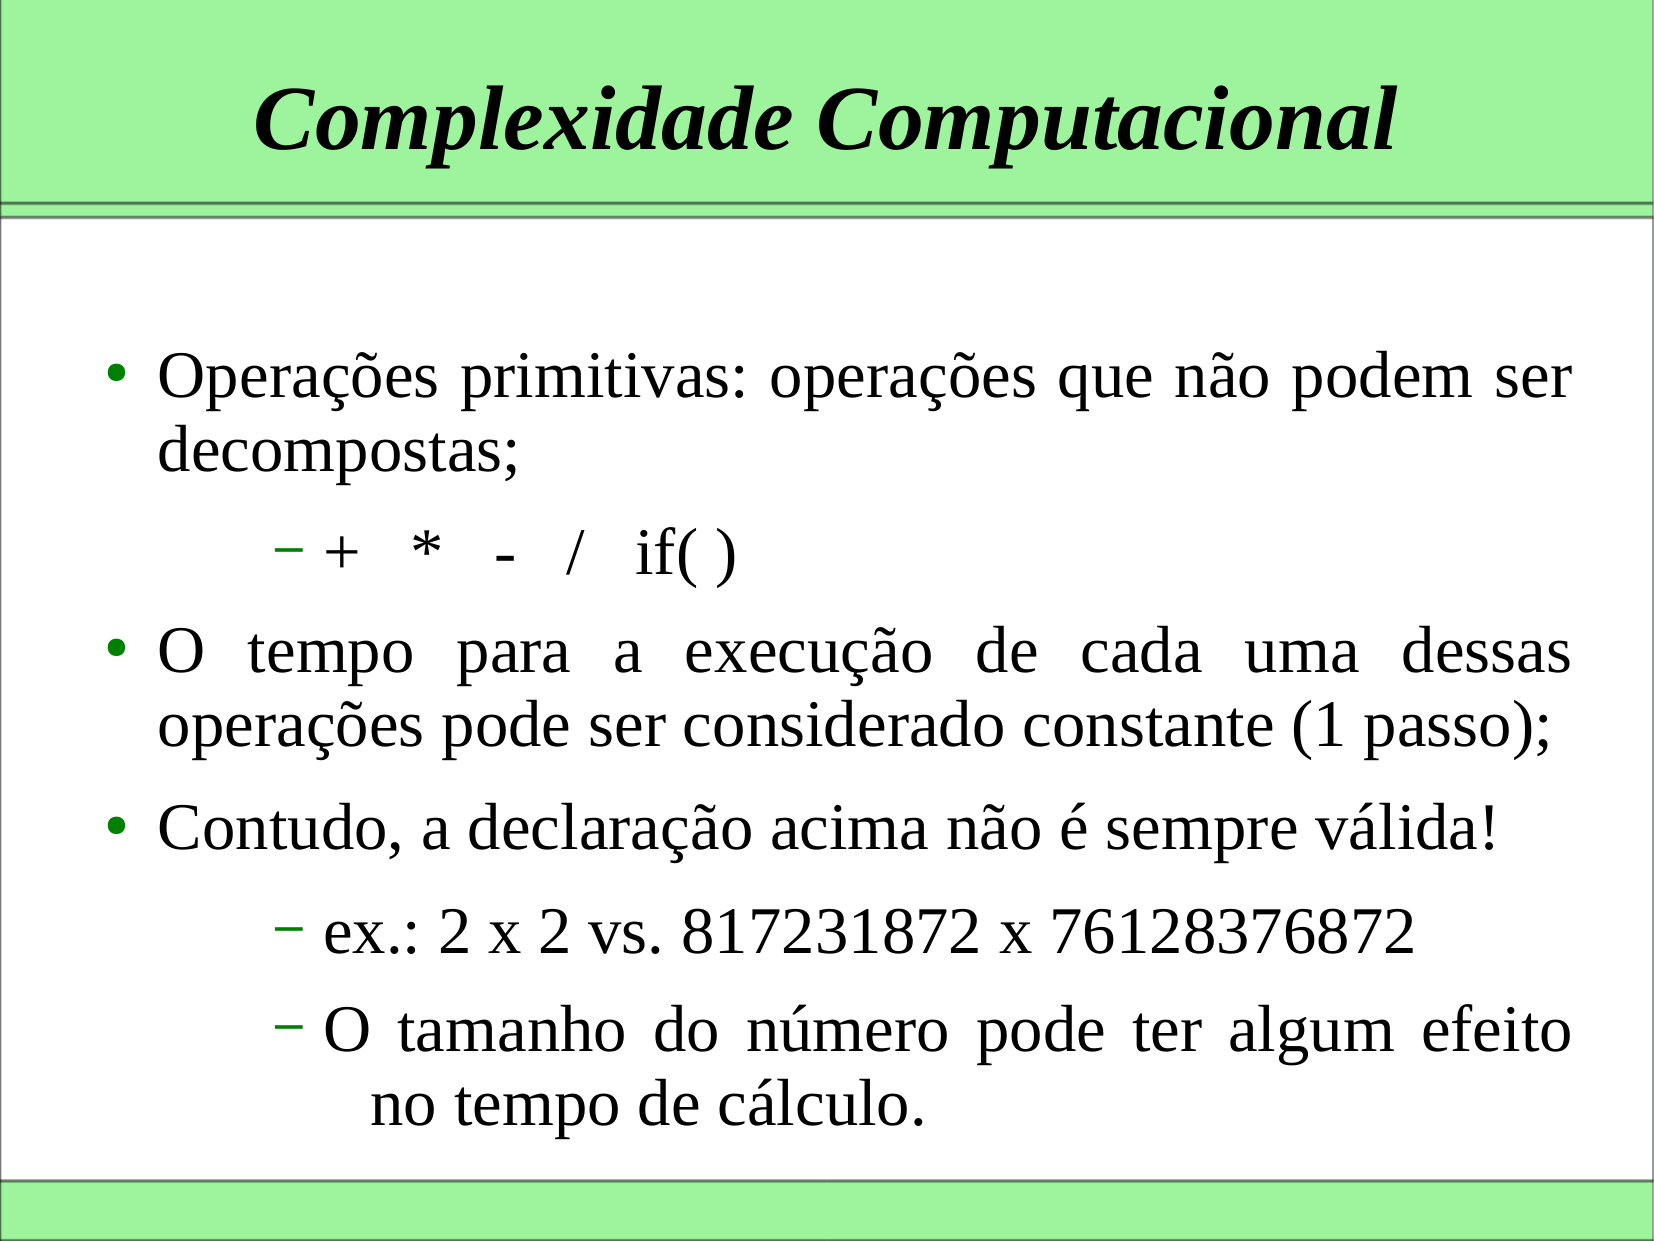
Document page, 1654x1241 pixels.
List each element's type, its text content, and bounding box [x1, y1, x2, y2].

title Complexidade Computacional [82, 49, 1571, 188]
list Operações primitivas: operações que não podem ser decompostas; + * - / if( ) O tempo para a execução de cada uma dessas operações pode ser considerado constante (1 passo); Contudo, a declaração acima não é sempre válida! ex.: 2 x 2 vs. 817231872 x 76128376872 O tamanho do número pode ter algum efeito no tempo de cálculo. [86, 337, 1576, 1238]
picture [0, 0, 1654, 1241]
